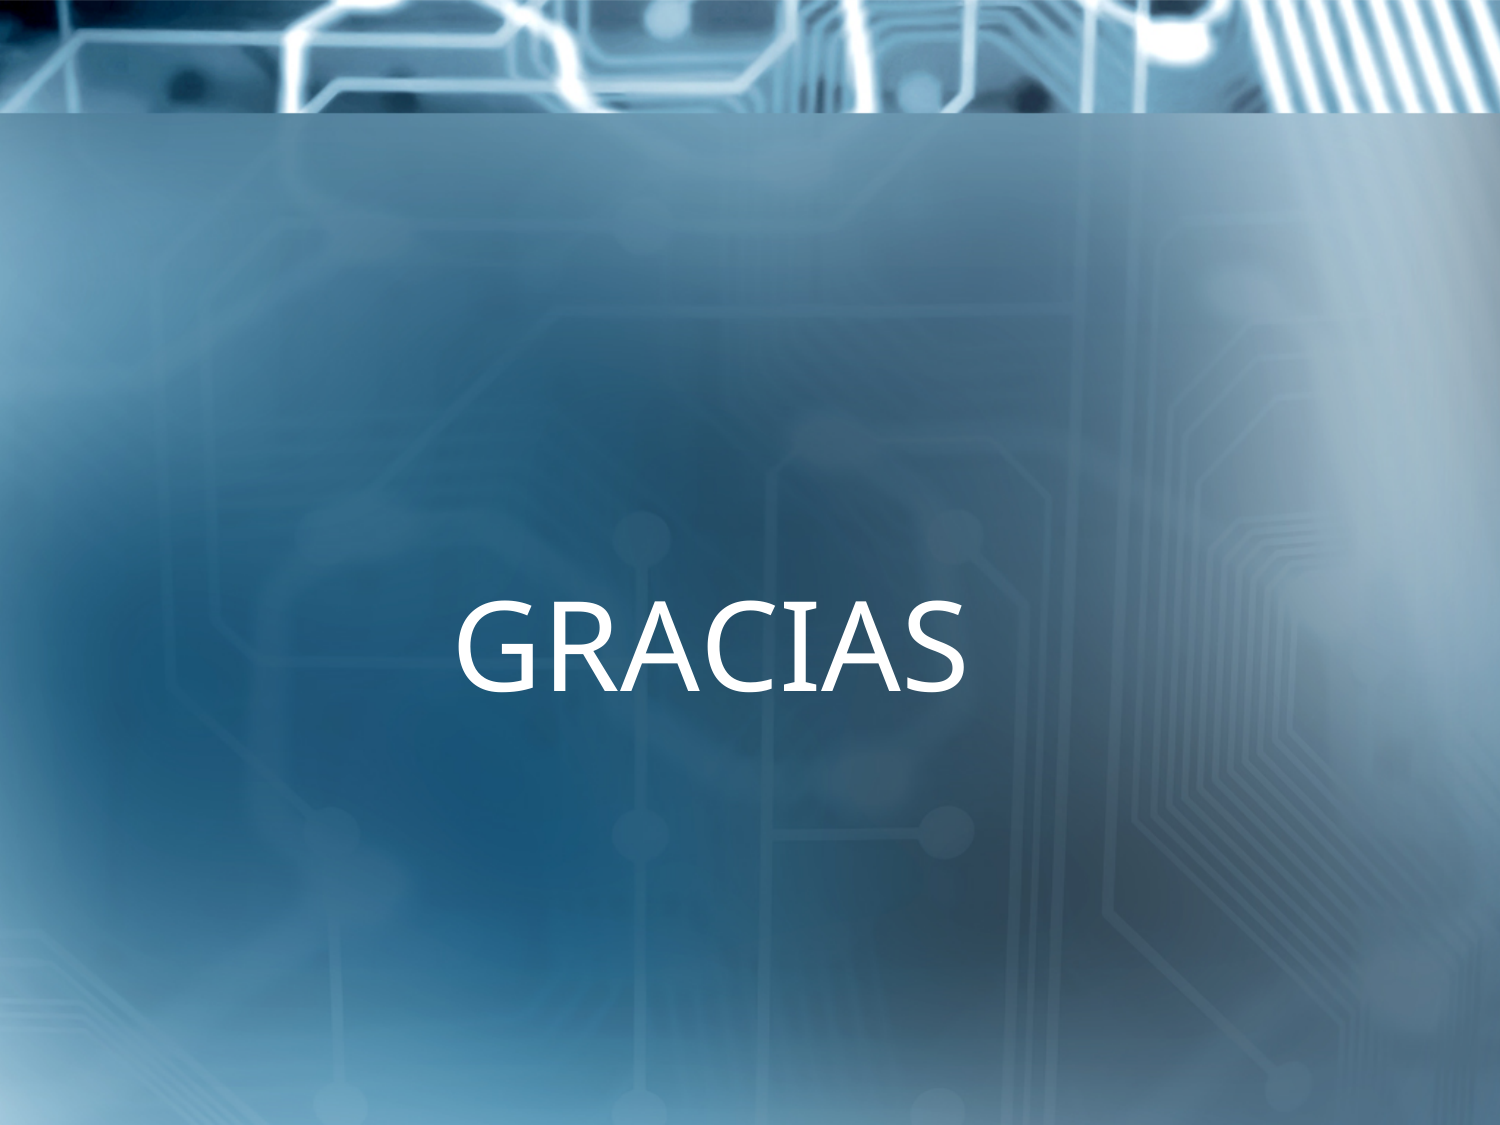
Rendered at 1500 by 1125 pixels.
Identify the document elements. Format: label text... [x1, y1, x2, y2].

picture [0, 0, 1500, 1125]
title GRACIAS [437, 483, 1170, 800]
